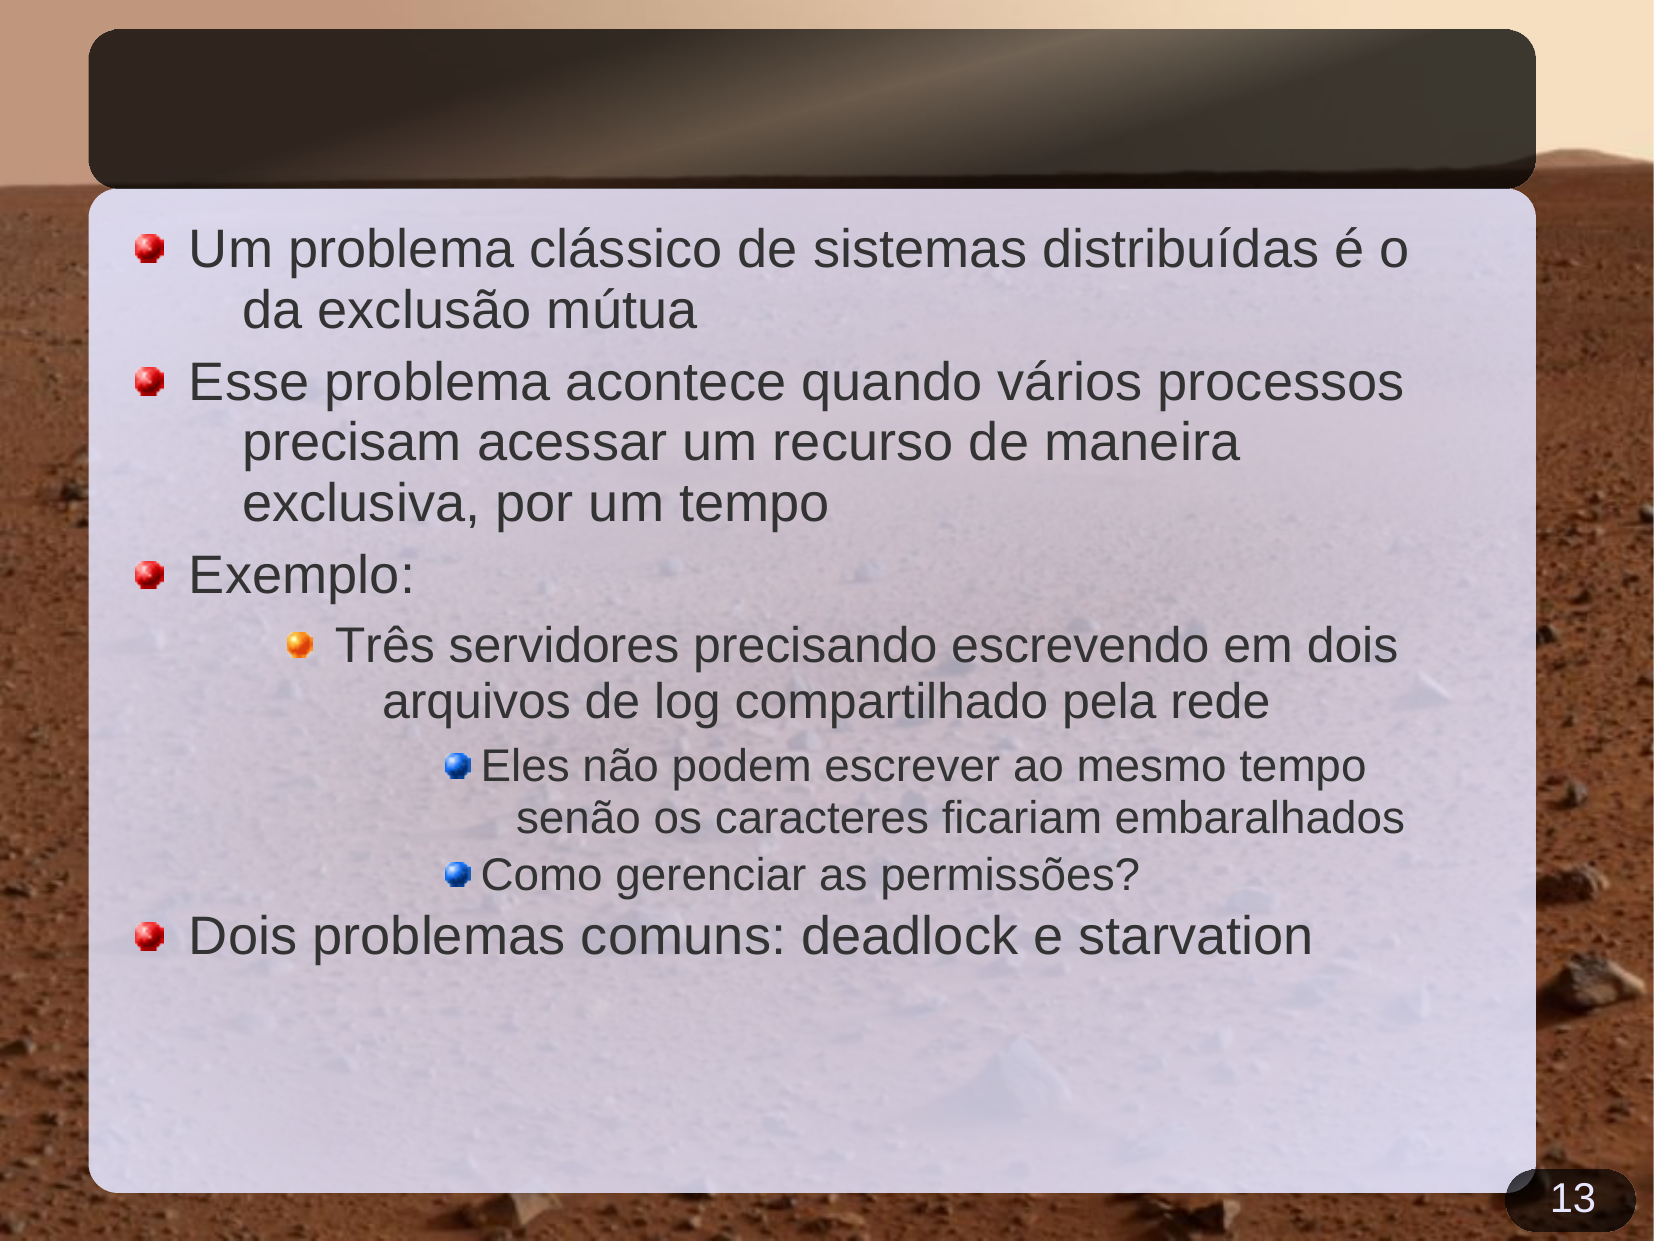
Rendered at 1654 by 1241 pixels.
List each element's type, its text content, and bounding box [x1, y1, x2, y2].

list Um problema clássico de sistemas distribuídas é o da exclusão mútua Esse problema acontece quando vários processos precisam acessar um recurso de maneira exclusiva, por um tempo Exemplo: Três servidores precisando escrevendo em dois arquivos de log compartilhado pela rede Eles não podem escrever ao mesmo tempo senão os caracteres ficariam embaralhados Como gerenciar as permissões? Dois problemas comuns: deadlock e starvation [118, 218, 1477, 1164]
picture [0, 0, 1654, 1241]
